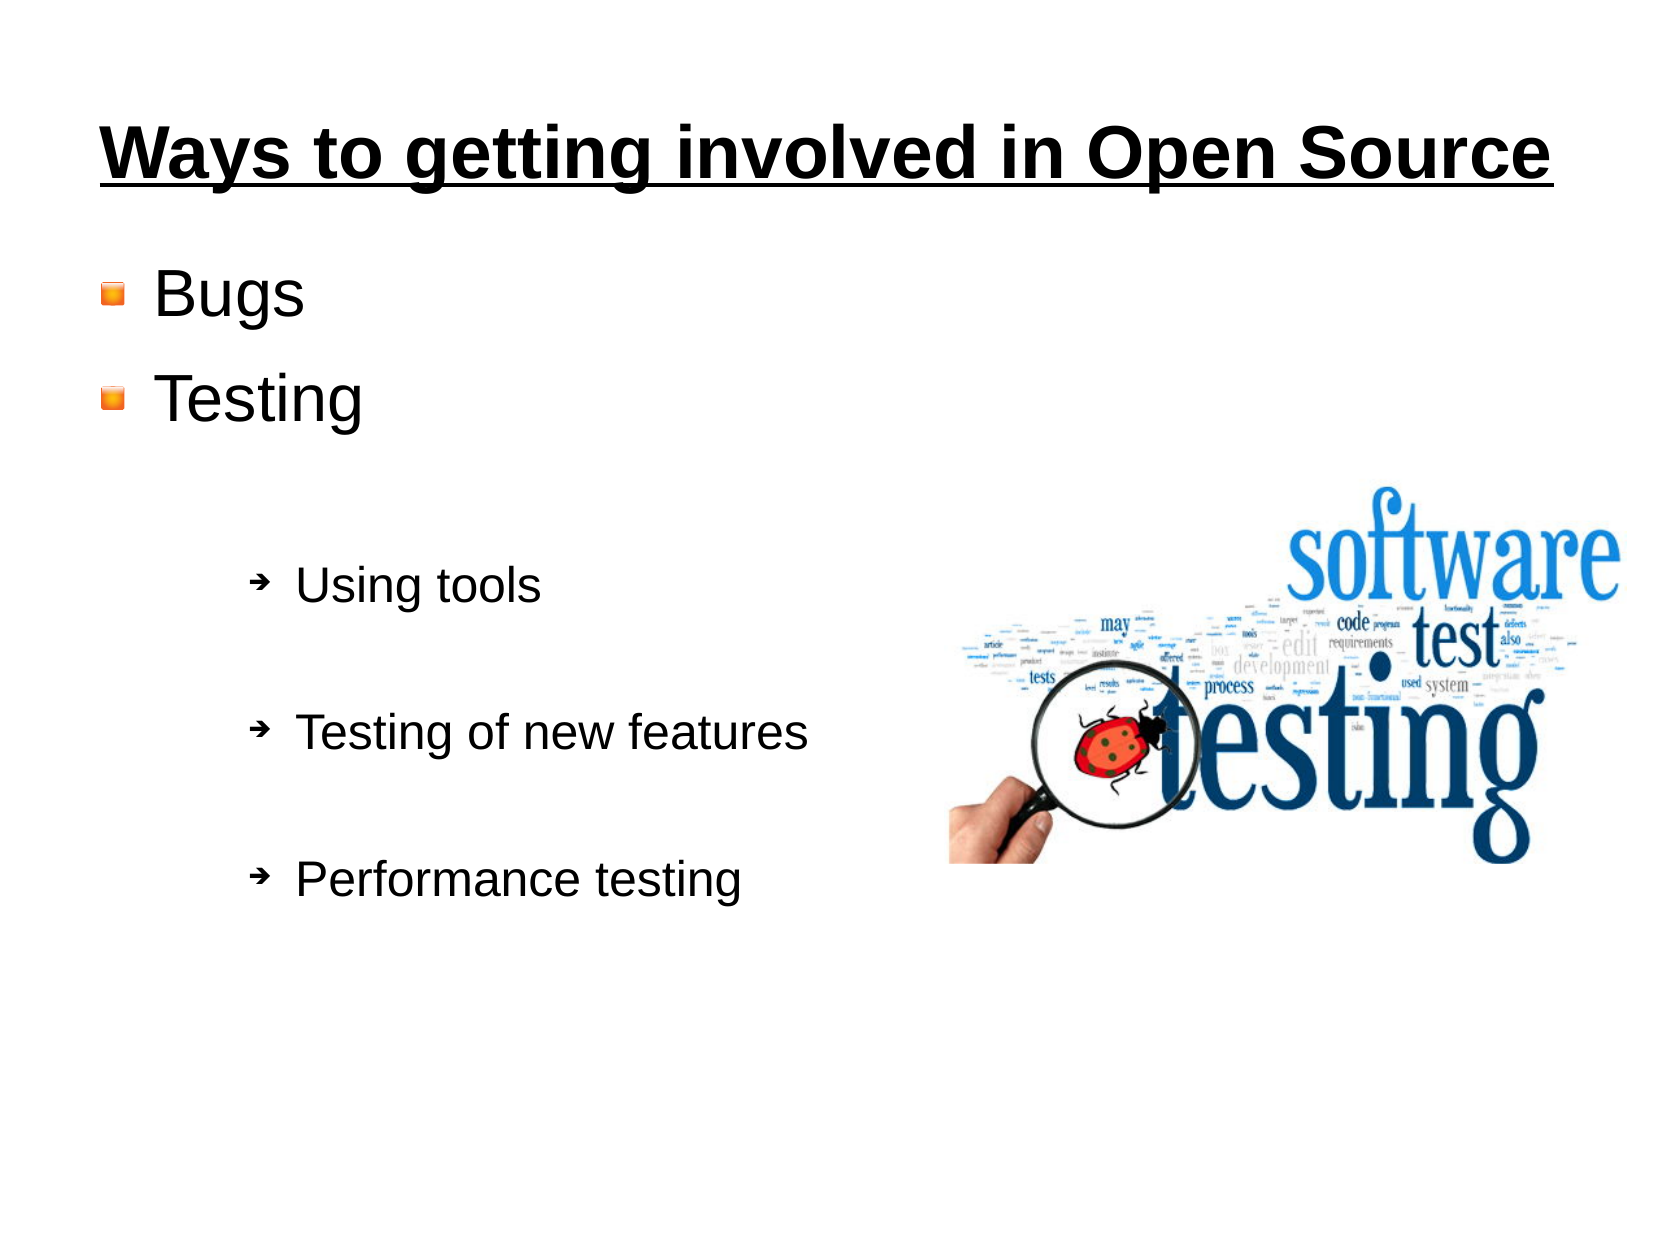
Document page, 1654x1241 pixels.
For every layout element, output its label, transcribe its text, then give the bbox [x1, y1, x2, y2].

picture [944, 448, 1627, 916]
title Ways to getting involved in Open Source [82, 49, 1571, 256]
list Bugs Testing Using tools Testing of new features Performance testing [82, 256, 1571, 1182]
